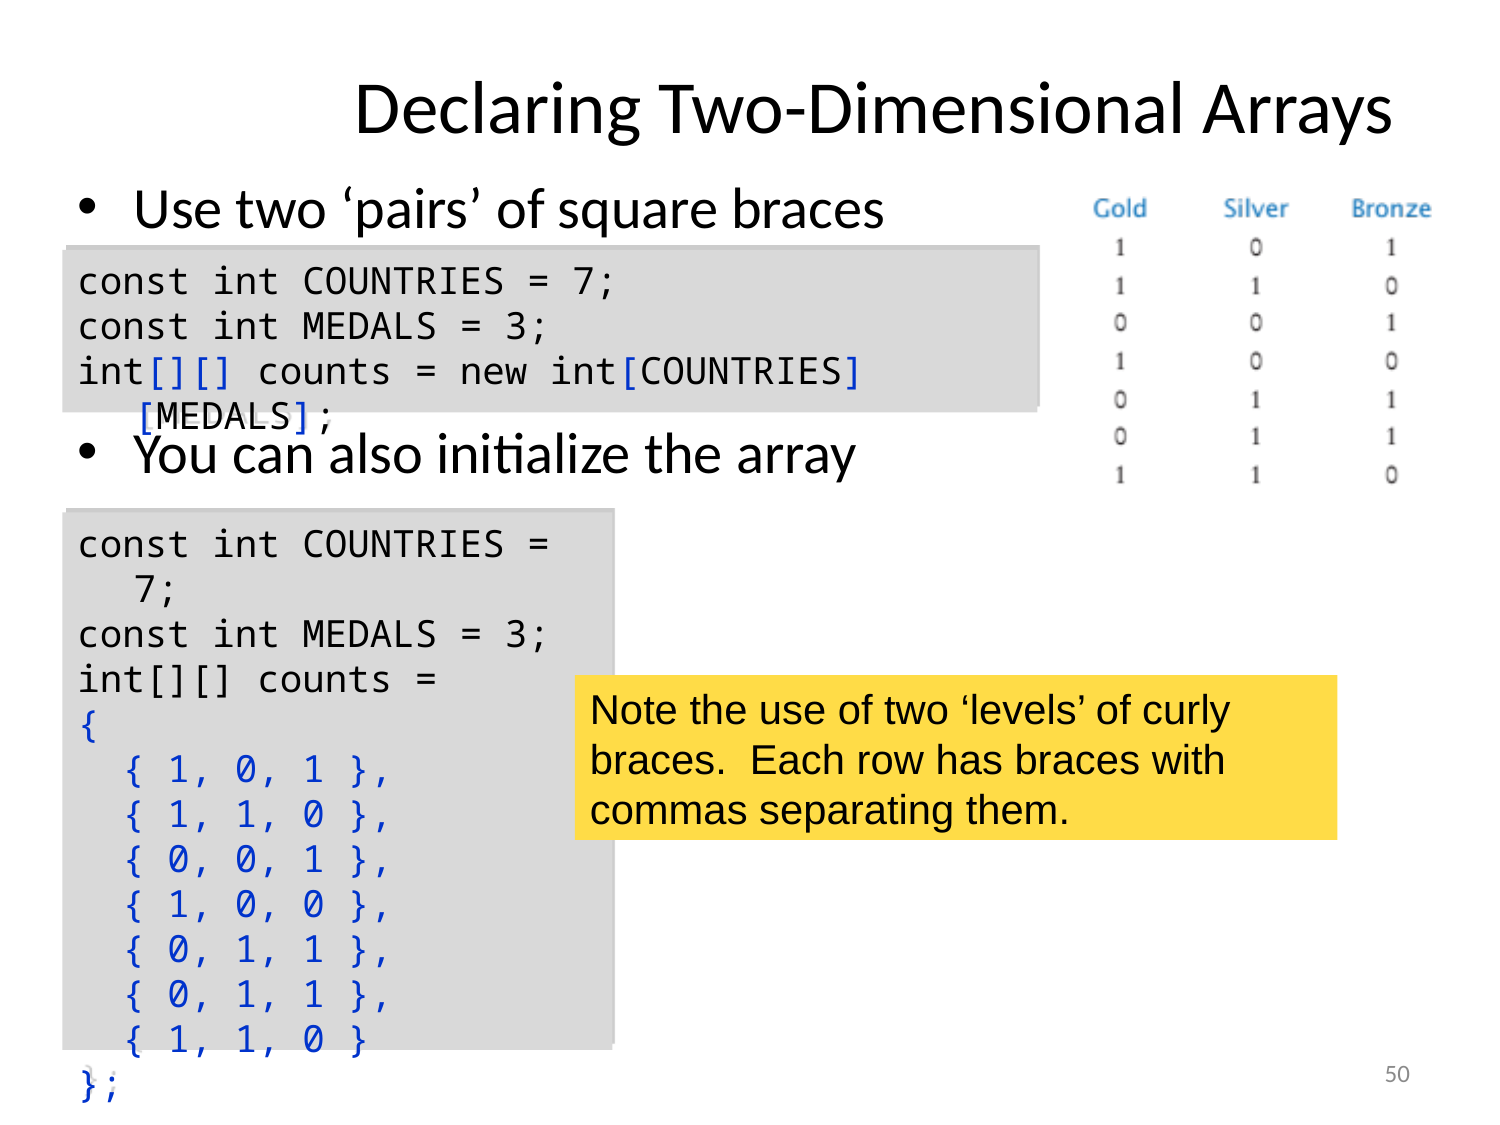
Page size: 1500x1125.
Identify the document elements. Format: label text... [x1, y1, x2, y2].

text_box const int COUNTRIES = 7; const int MEDALS = 3; int[][] counts = { { 1, 0, 1 }, { 1, 1, 0 }, { 0, 0, 1 }, { 1, 0, 0 }, { 0, 1, 1 }, { 0, 1, 1 }, { 1, 1, 0 } }; [62, 512, 613, 1050]
list Use two ‘pairs’ of square braces You can also initialize the array [62, 162, 1450, 663]
picture [1074, 187, 1436, 500]
title Declaring Two-Dimensional Arrays [275, 45, 1475, 163]
text_box Note the use of two ‘levels’ of curly braces. Each row has braces with commas separating them. [574, 675, 1338, 840]
slide_number <number> [1074, 1042, 1425, 1103]
text_box const int COUNTRIES = 7; const int MEDALS = 3; int[][] counts = new int[COUNTRIES][MEDALS]; [62, 249, 1038, 413]
